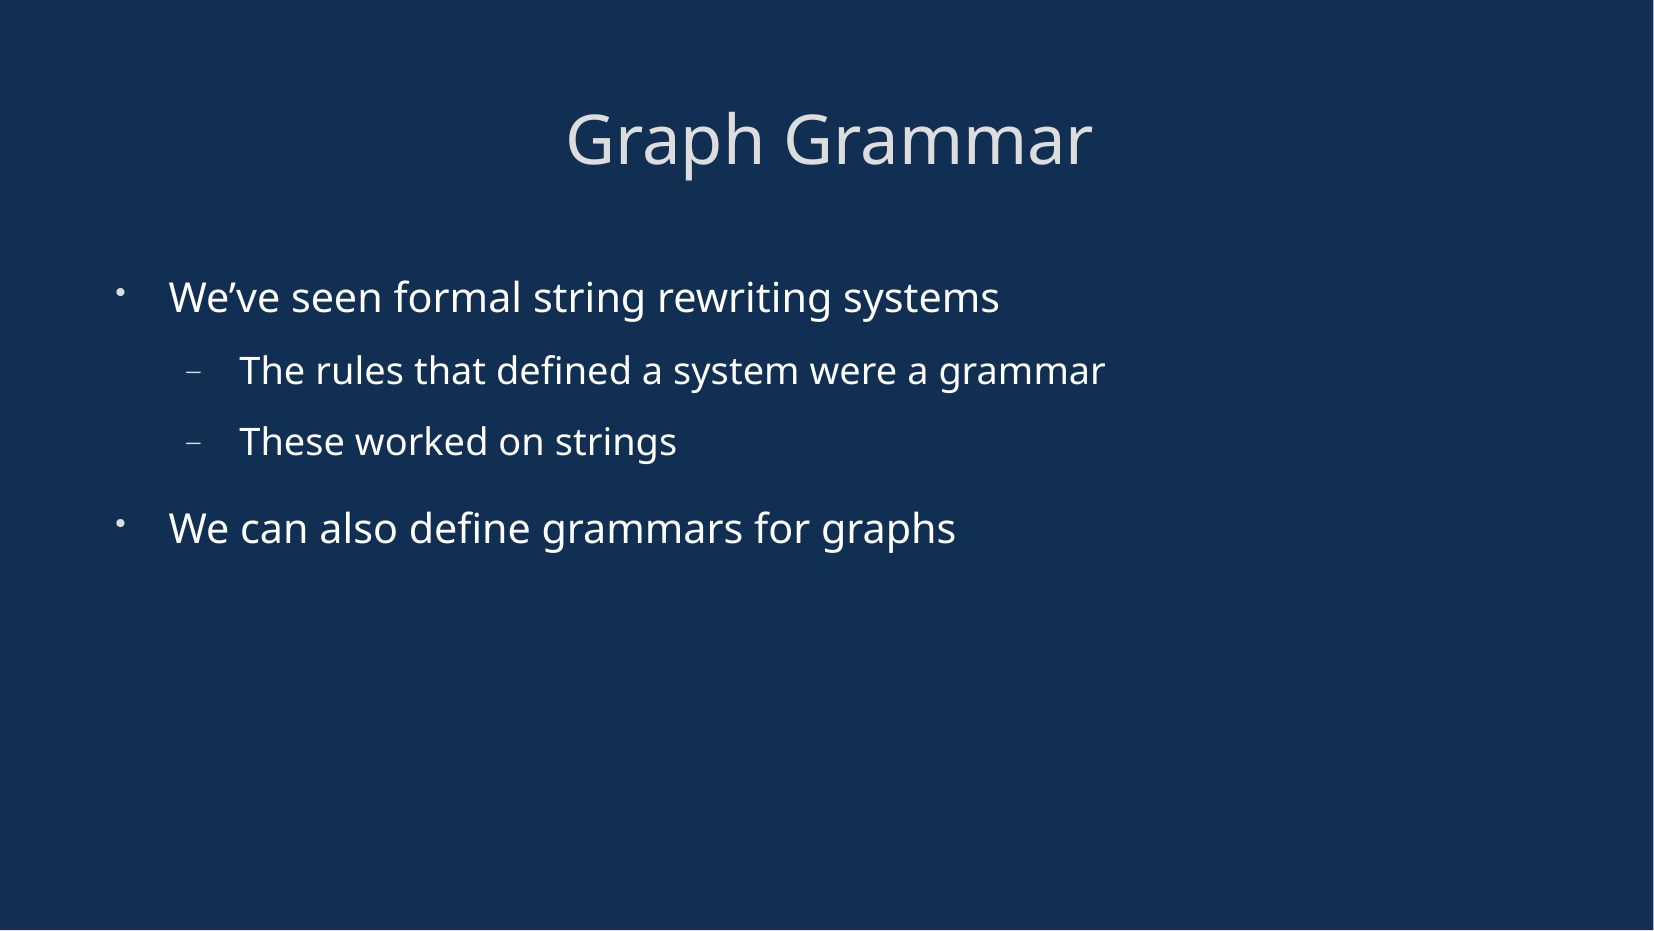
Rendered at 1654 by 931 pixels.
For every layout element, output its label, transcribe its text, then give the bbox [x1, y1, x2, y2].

list We’ve seen formal string rewriting systems The rules that defined a system were a grammar These worked on strings We can also define grammars for graphs [97, 268, 1563, 806]
title Graph Grammar [97, 56, 1563, 220]
